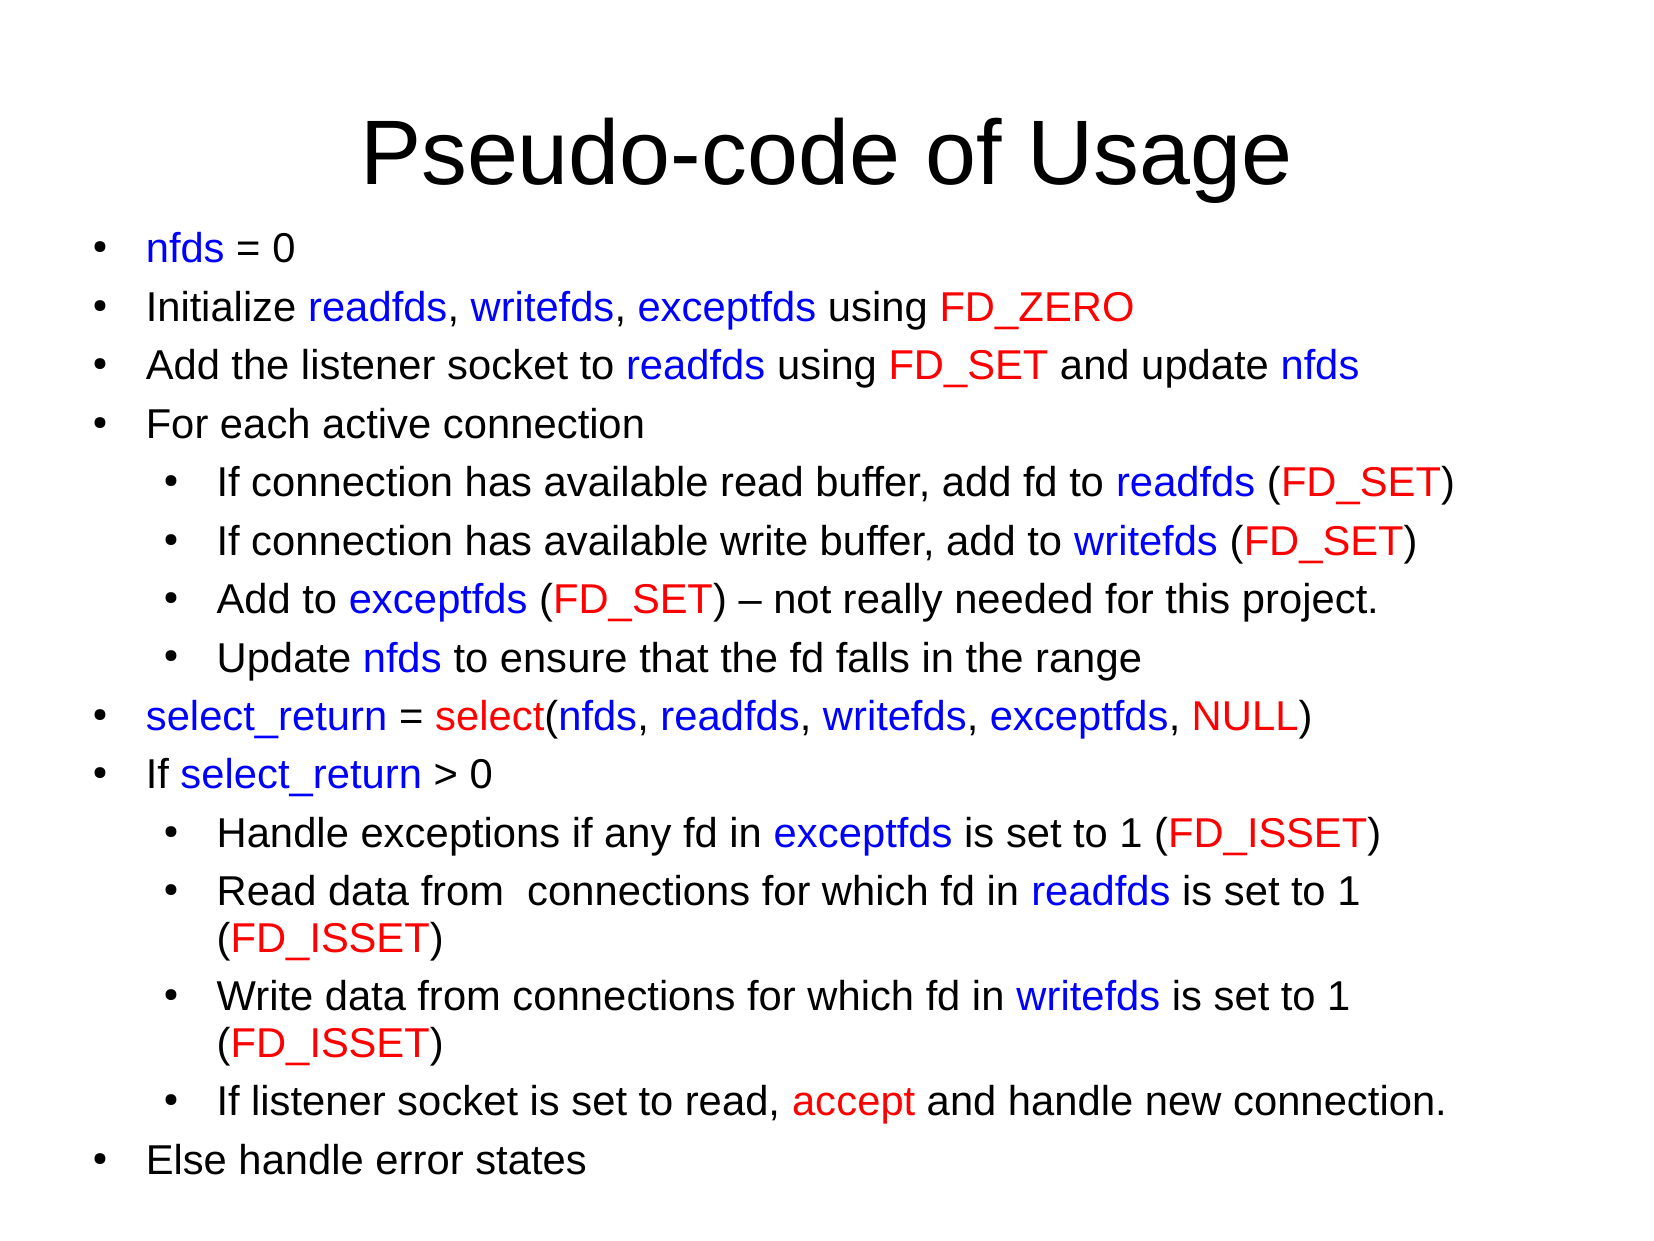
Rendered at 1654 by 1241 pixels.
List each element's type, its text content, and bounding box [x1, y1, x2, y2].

list nfds = 0 Initialize readfds, writefds, exceptfds using FD_ZERO Add the listener socket to readfds using FD_SET and update nfds For each active connection If connection has available read buffer, add fd to readfds (FD_SET) If connection has available write buffer, add to writefds (FD_SET) Add to exceptfds (FD_SET) – not really needed for this project. Update nfds to ensure that the fd falls in the range select_return = select(nfds, readfds, writefds, exceptfds, NULL) If select_return > 0 Handle exceptions if any fd in exceptfds is set to 1 (FD_ISSET) Read data from connections for which fd in readfds is set to 1 (FD_ISSET) Write data from connections for which fd in writefds is set to 1 (FD_ISSET) If listener socket is set to read, accept and handle new connection. Else handle error states [75, 225, 1564, 1044]
title Pseudo-code of Usage [82, 56, 1571, 250]
